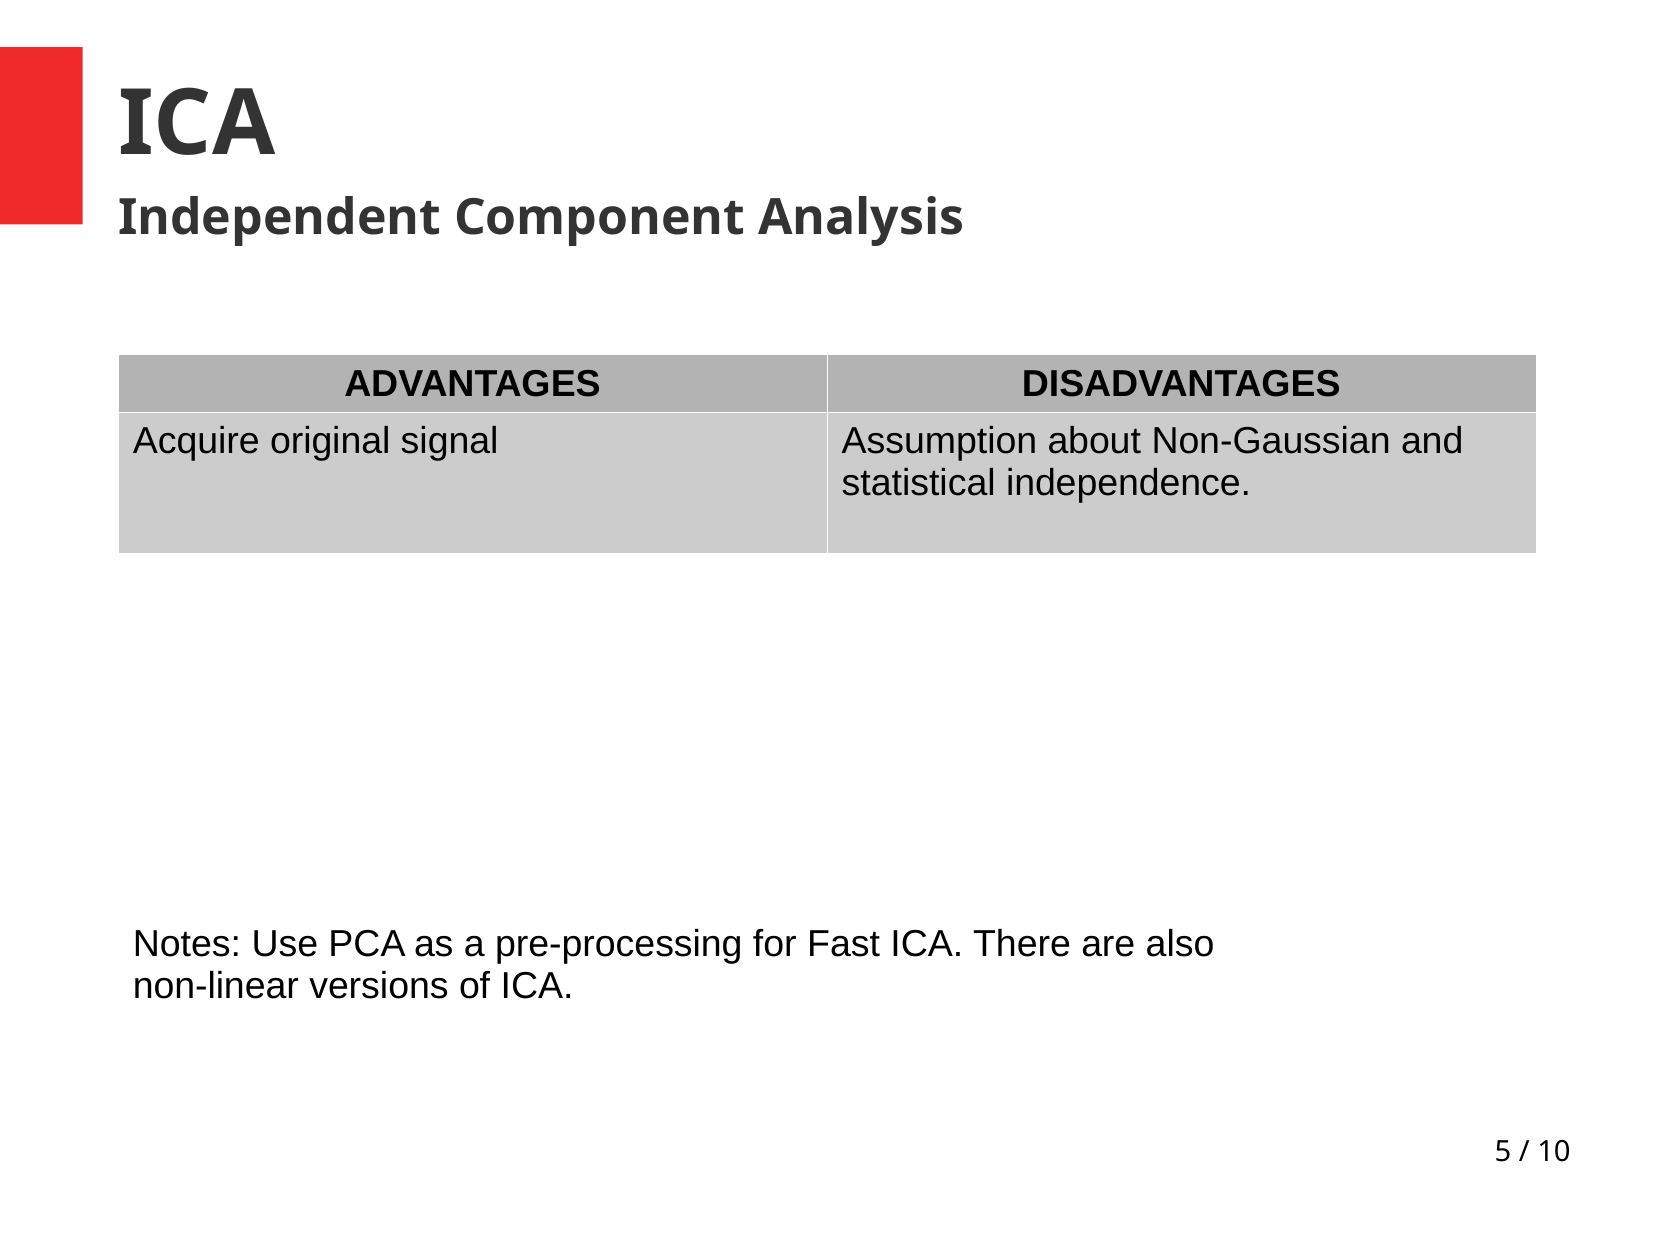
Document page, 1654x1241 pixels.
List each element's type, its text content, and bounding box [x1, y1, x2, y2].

title ICA Independent Component Analysis [118, 49, 1571, 257]
table_cell Acquire original signal [119, 413, 827, 553]
text_box Notes: Use PCA as a pre-processing for Fast ICA. There are also non-linear versions of ICA. [118, 915, 1264, 1015]
table_header DISADVANTAGES [828, 355, 1536, 412]
table_cell Assumption about Non-Gaussian and statistical independence. [828, 413, 1536, 553]
table_header ADVANTAGES [119, 355, 827, 412]
